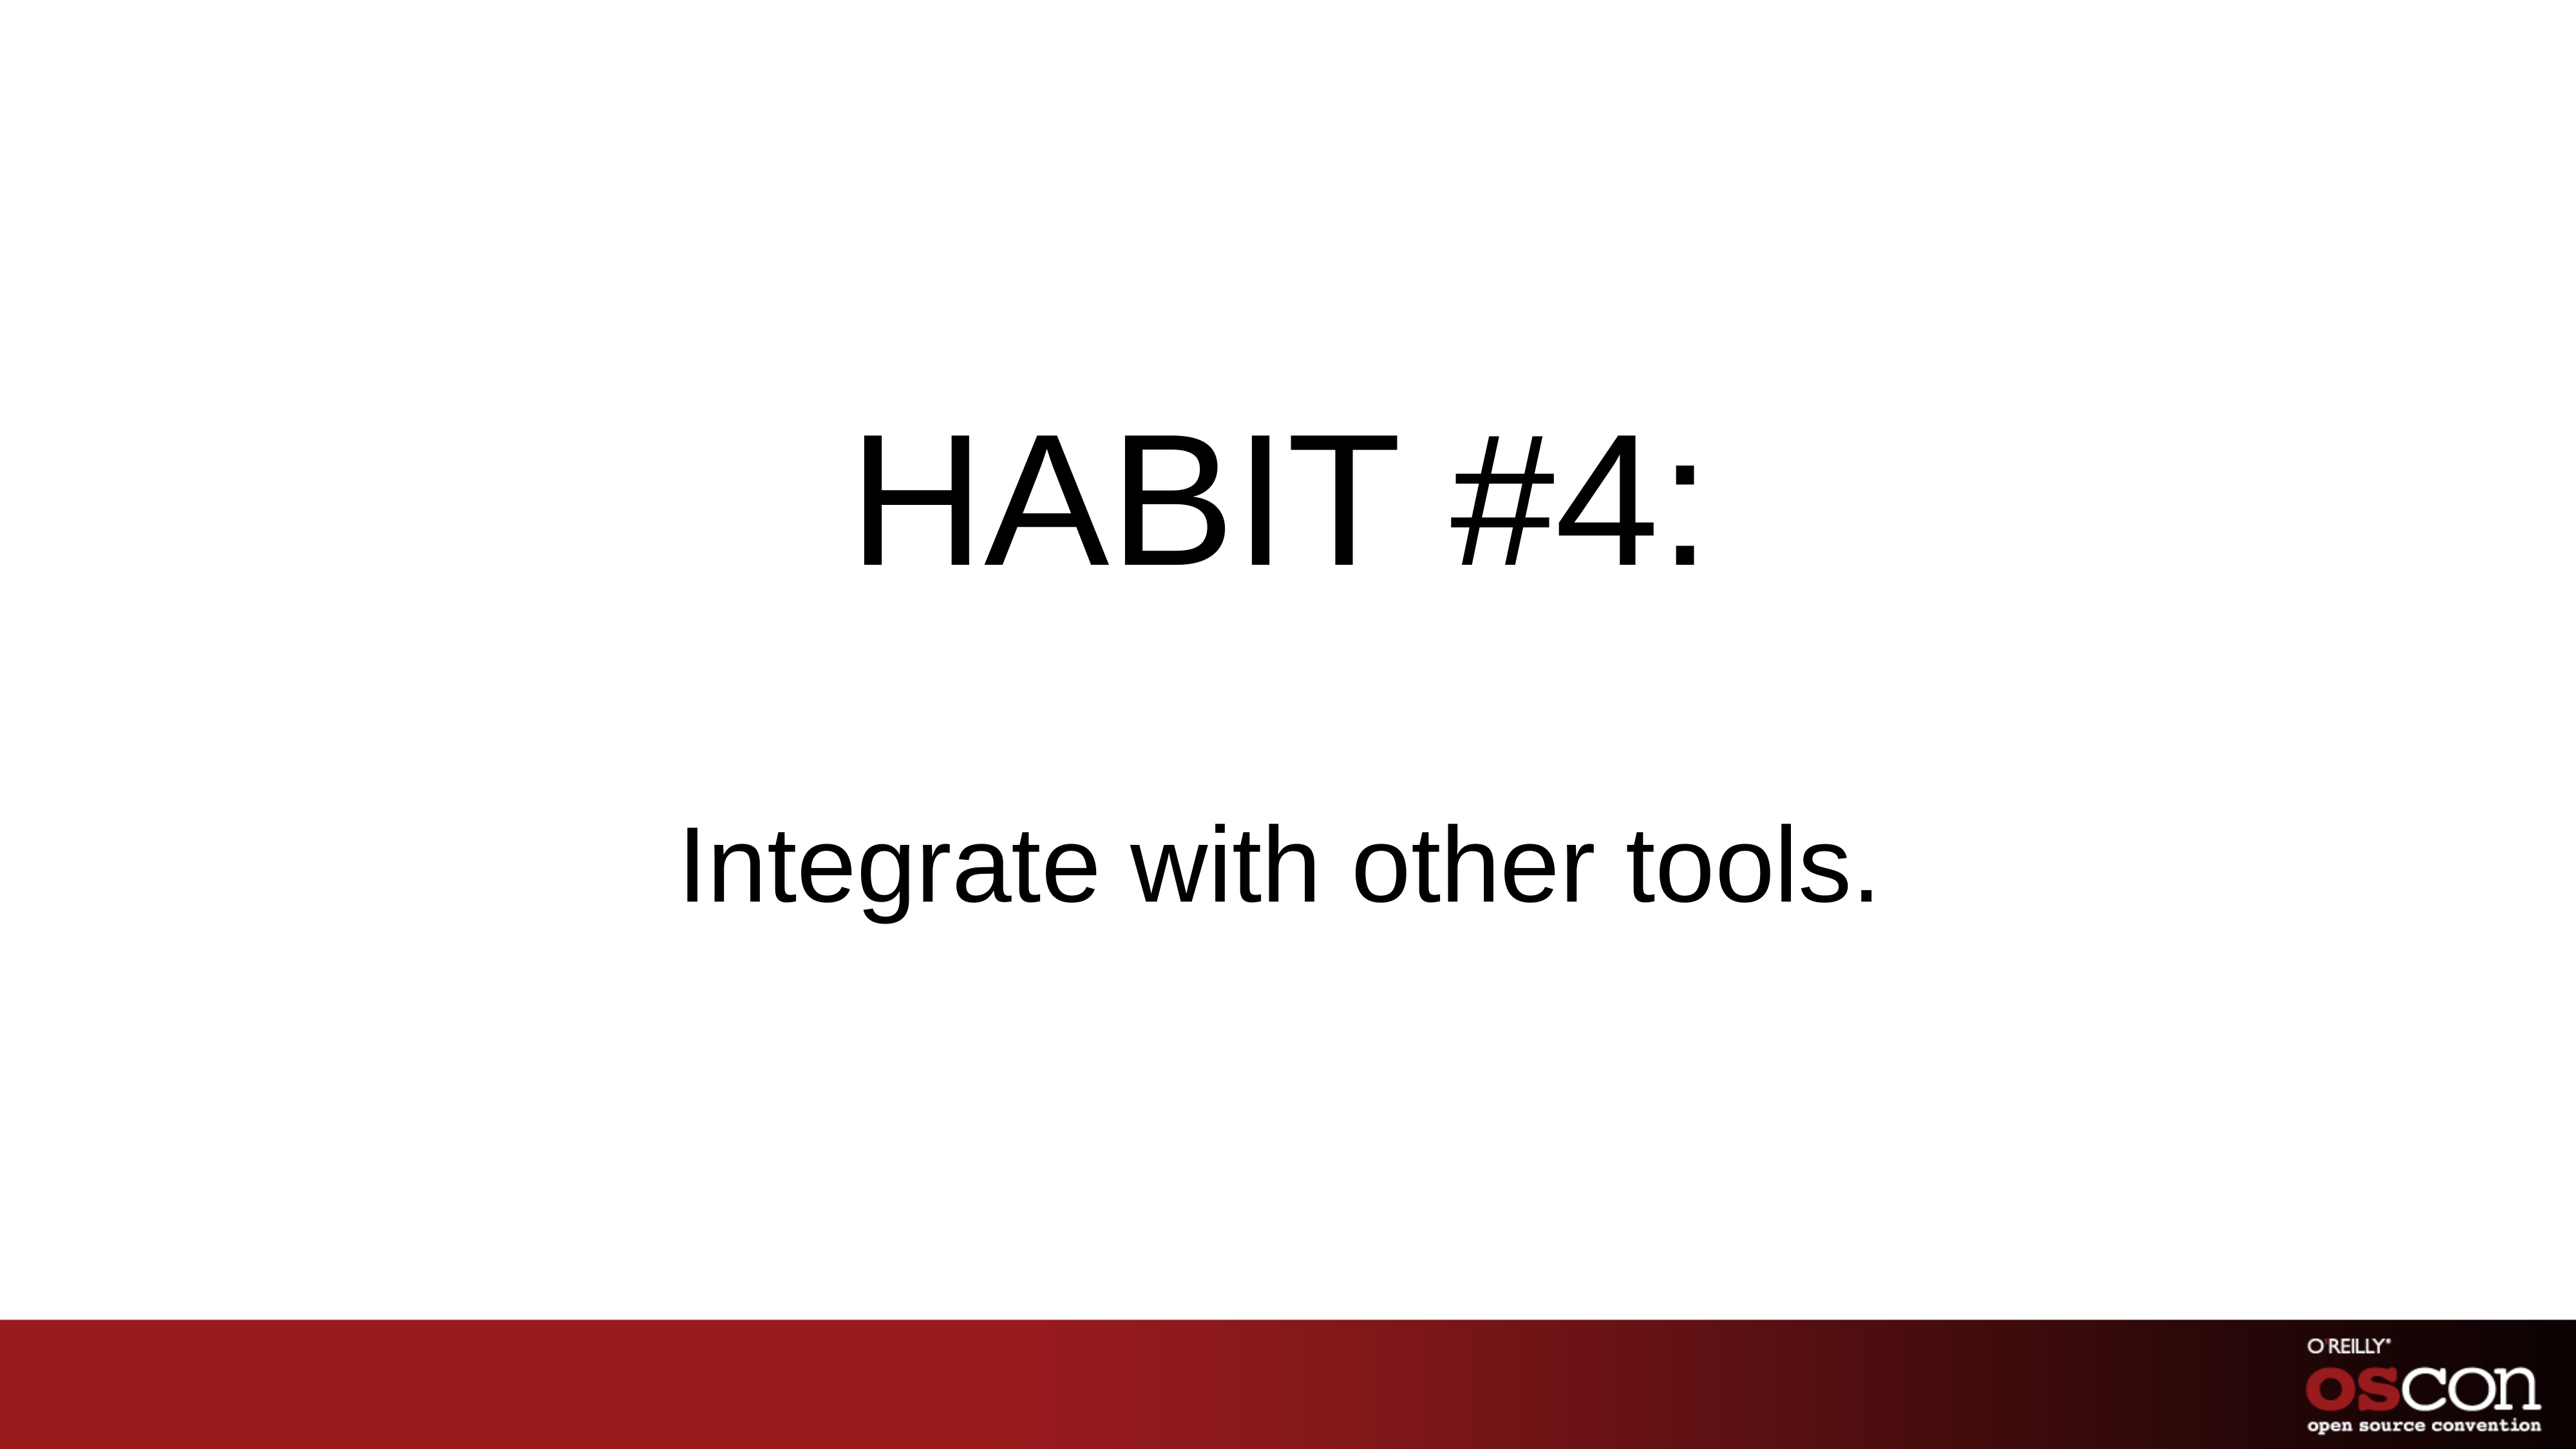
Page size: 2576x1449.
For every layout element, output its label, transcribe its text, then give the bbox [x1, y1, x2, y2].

picture [0, 0, 2576, 1449]
subtitle HABIT #4: Integrate with other tools. [48, 17, 2514, 1449]
